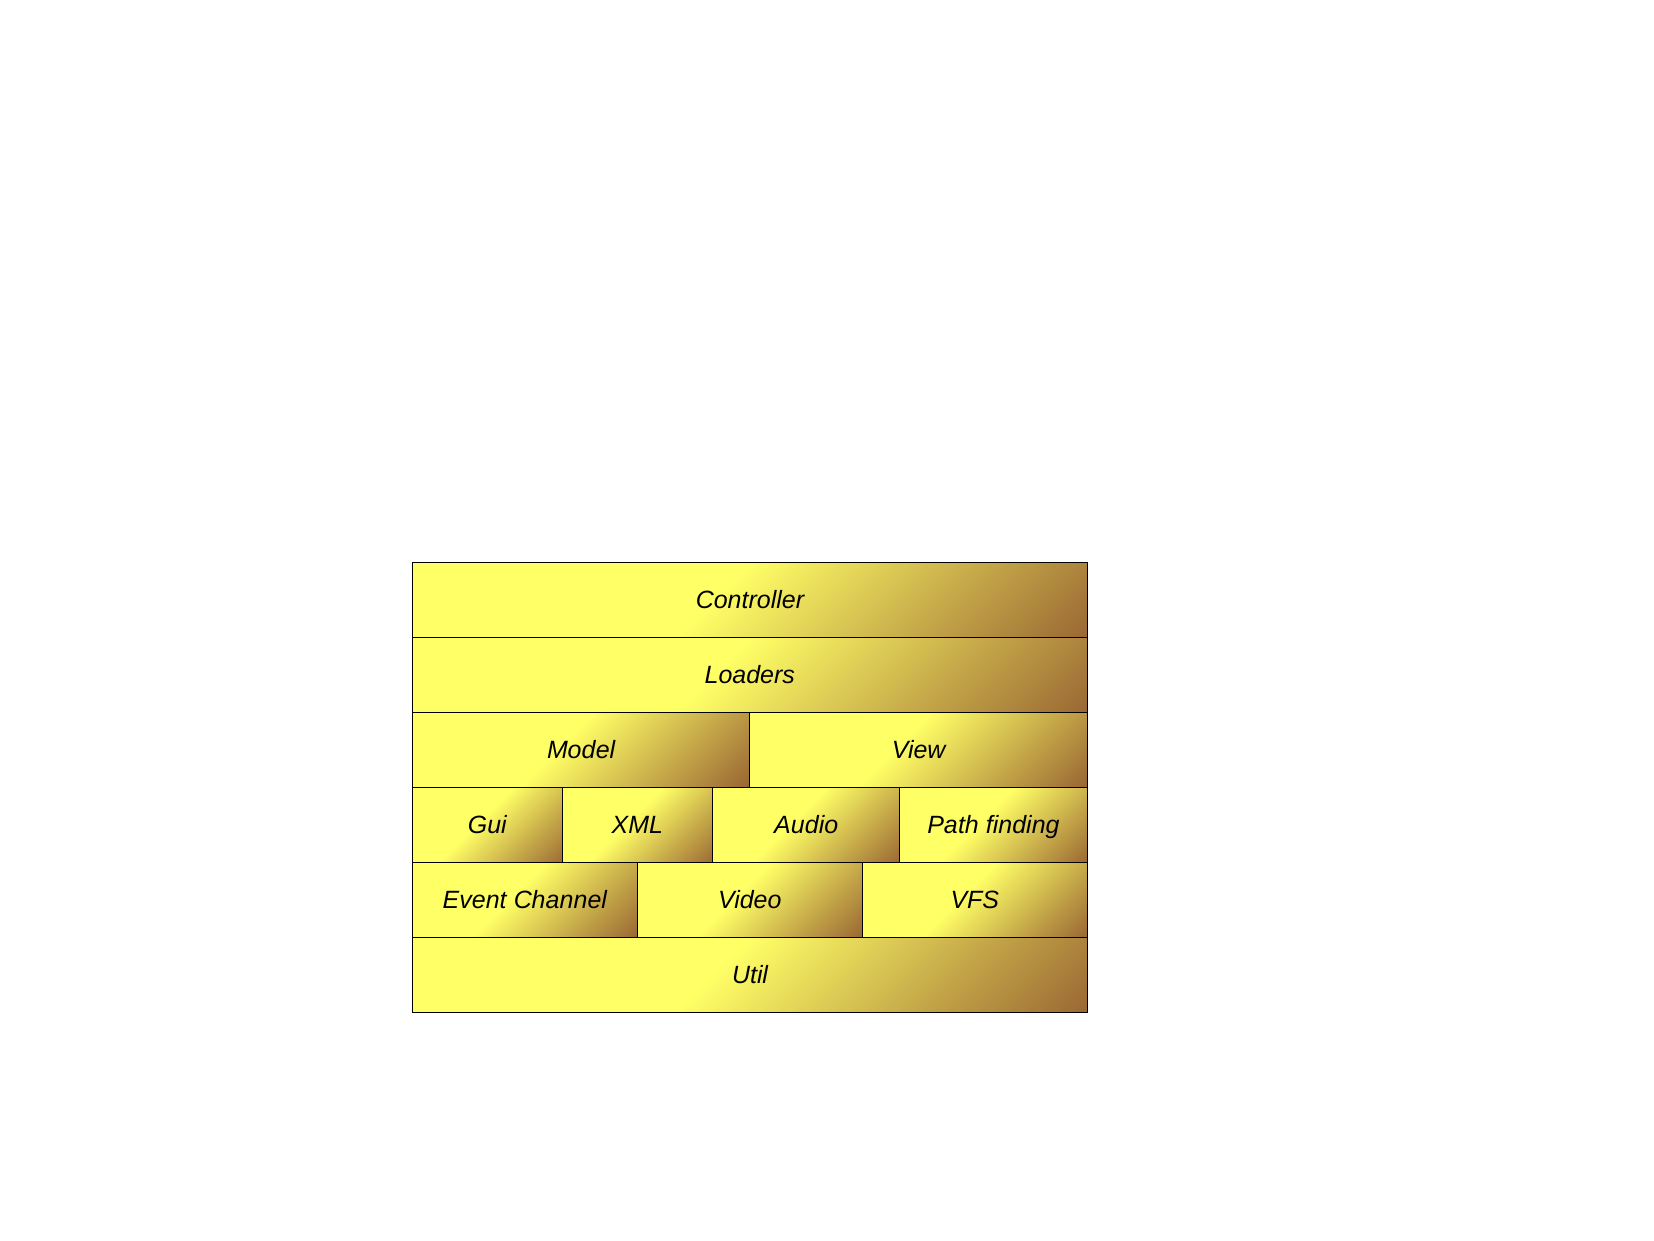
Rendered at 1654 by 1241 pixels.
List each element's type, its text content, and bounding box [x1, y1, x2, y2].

text_box Audio [712, 787, 899, 863]
text_box Controller [412, 562, 1088, 637]
text_box View [749, 712, 1088, 788]
text_box VFS [862, 863, 1088, 937]
text_box Event Channel [412, 862, 637, 937]
text_box Model [412, 712, 749, 787]
text_box XML [562, 787, 712, 863]
text_box Loaders [412, 637, 1088, 712]
text_box Path finding [899, 788, 1088, 863]
text_box Util [412, 937, 1088, 1013]
text_box Video [637, 862, 862, 937]
text_box Gui [412, 787, 562, 862]
